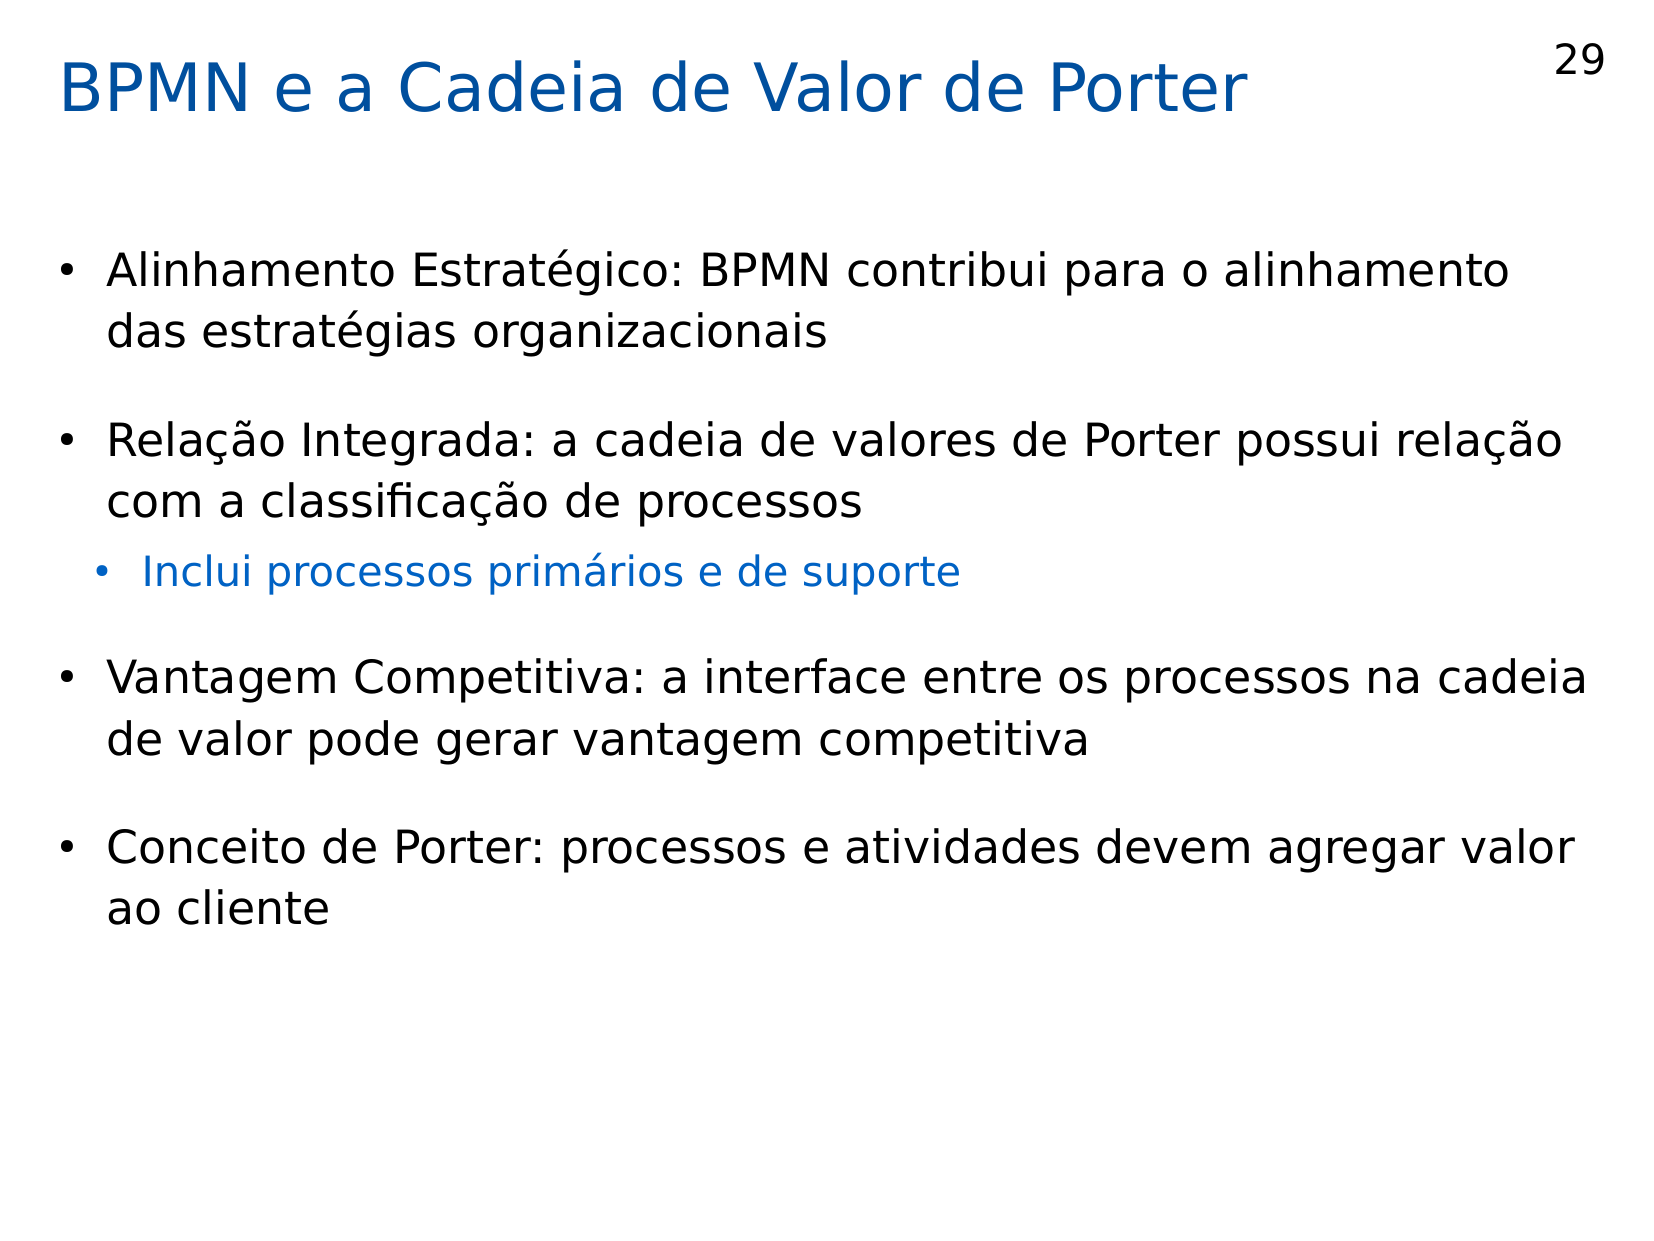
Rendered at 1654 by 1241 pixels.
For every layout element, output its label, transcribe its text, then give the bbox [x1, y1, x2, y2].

title BPMN e a Cadeia de Valor de Porter [59, 29, 1506, 148]
list Alinhamento Estratégico: BPMN contribui para o alinhamento das estratégias organizacionais Relação Integrada: a cadeia de valores de Porter possui relação com a classificação de processos Inclui processos primários e de suporte Vantagem Competitiva: a interface entre os processos na cadeia de valor pode gerar vantagem competitiva Conceito de Porter: processos e atividades devem agregar valor ao cliente [59, 236, 1595, 1211]
